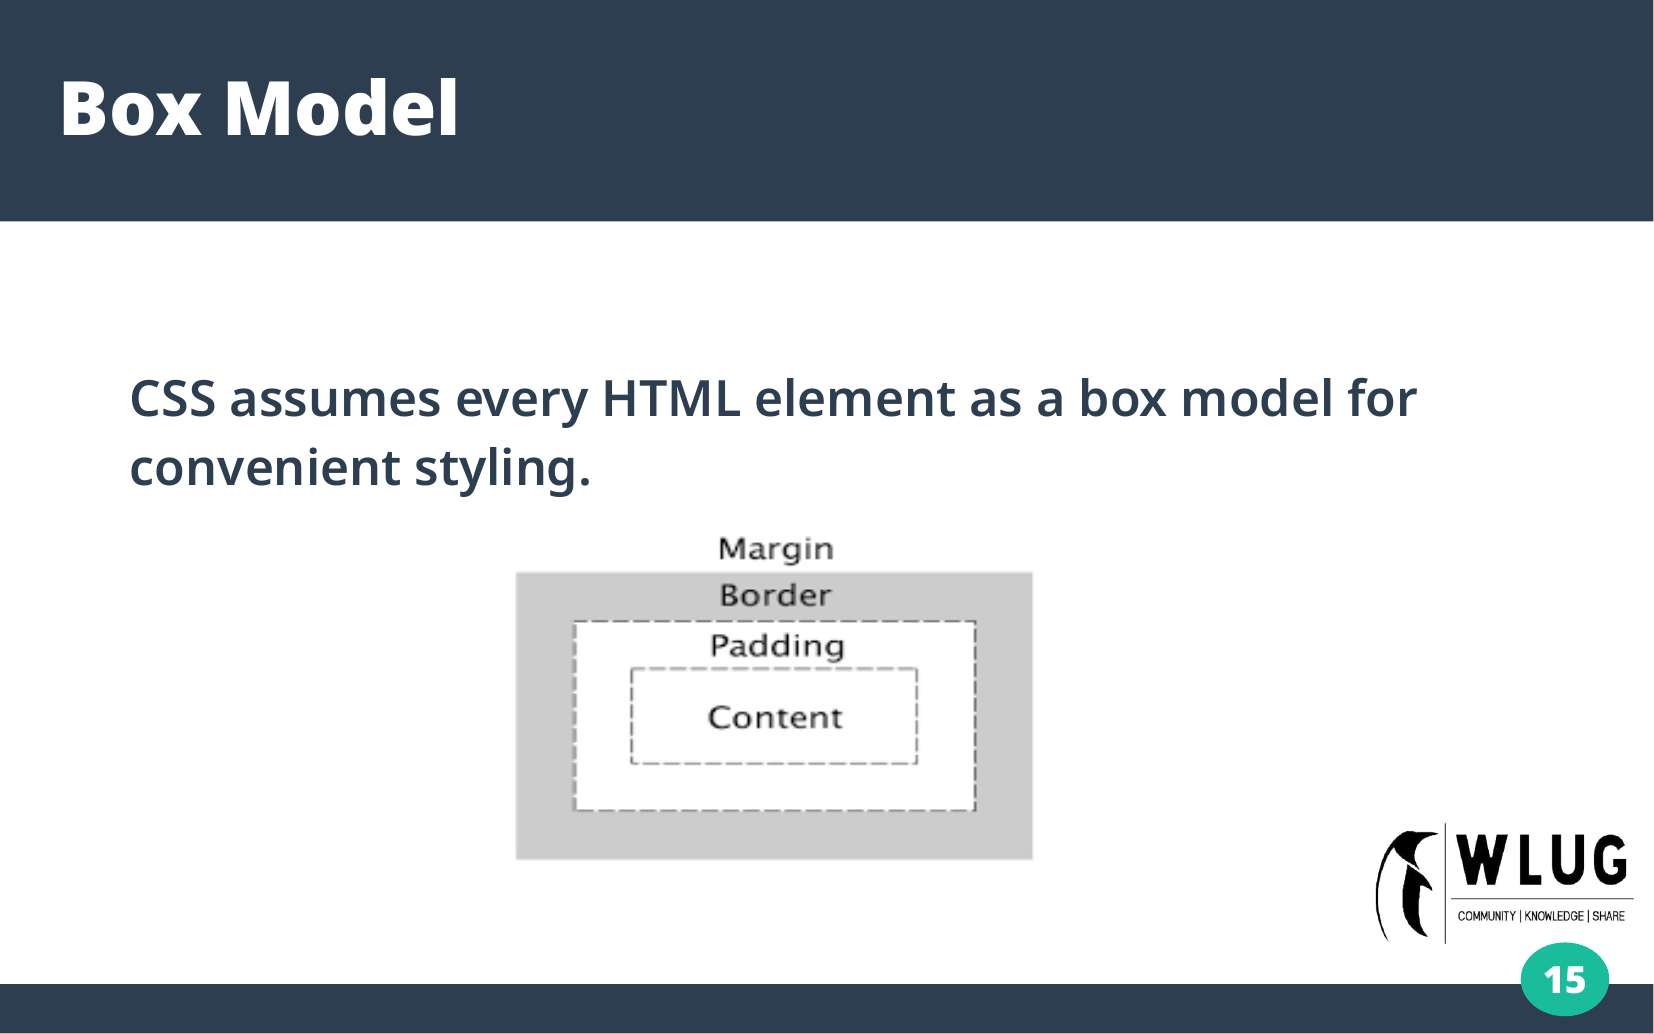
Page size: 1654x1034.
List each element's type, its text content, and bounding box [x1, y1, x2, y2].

picture [466, 532, 1087, 902]
picture [1358, 814, 1643, 950]
title Box Model [59, 41, 1595, 173]
list CSS assumes every HTML element as a box model for convenient styling. [59, 270, 1595, 960]
